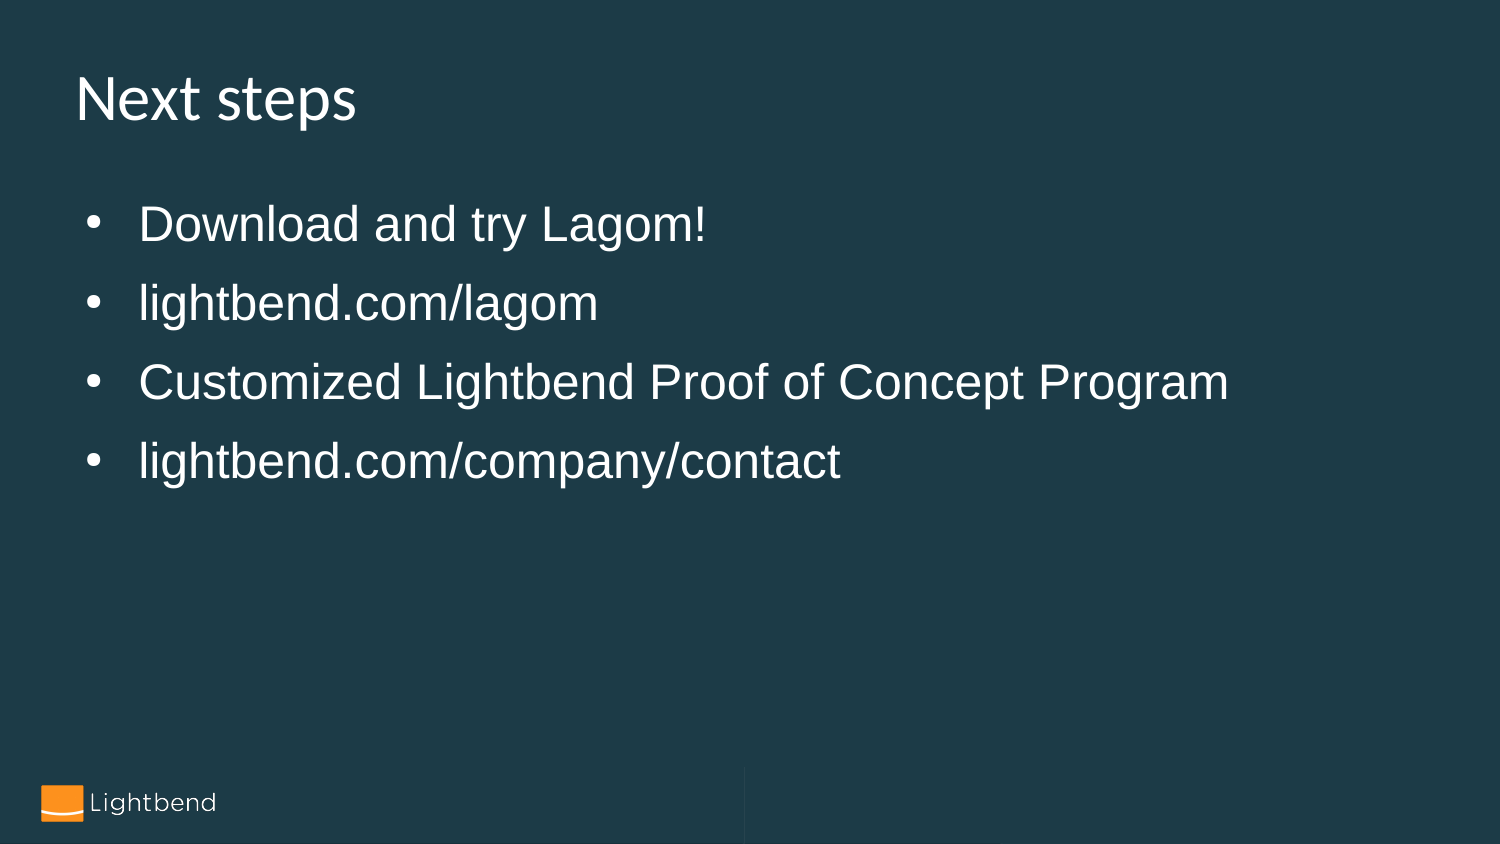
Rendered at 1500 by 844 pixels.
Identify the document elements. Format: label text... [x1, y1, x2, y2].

title Next steps [75, 33, 1425, 175]
picture [41, 785, 215, 822]
list Download and try Lagom! lightbend.com/lagom Customized Lightbend Proof of Concept Program lightbend.com/company/contact [67, 195, 1418, 686]
